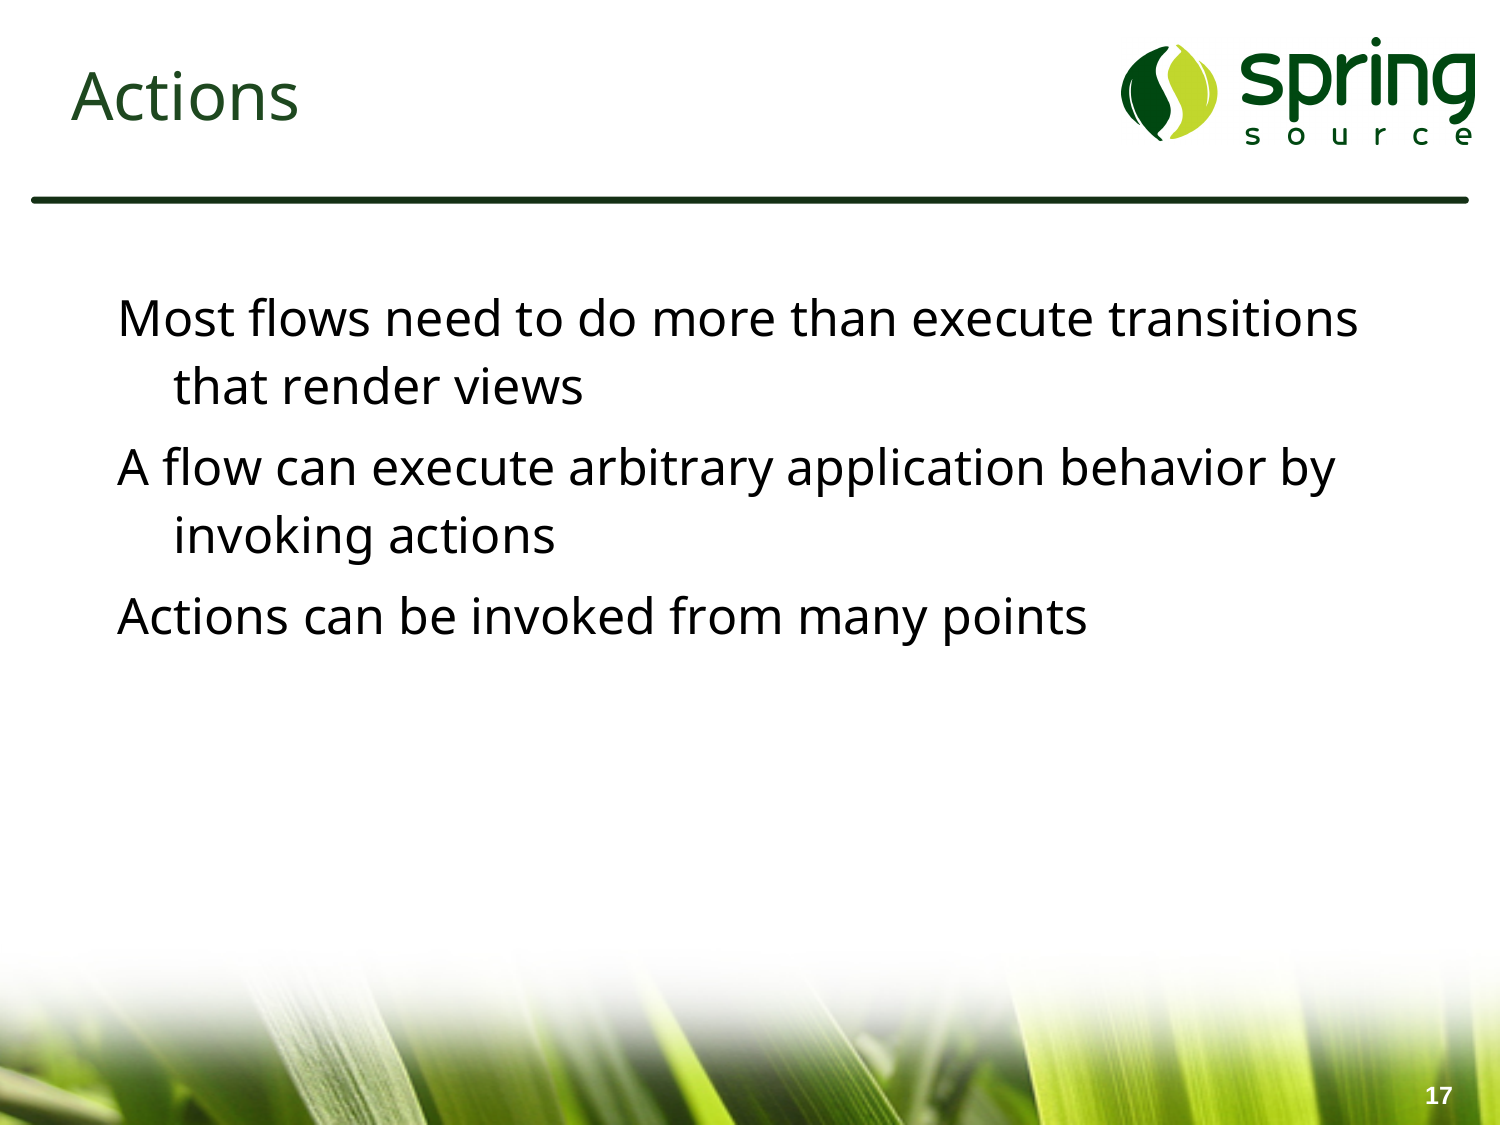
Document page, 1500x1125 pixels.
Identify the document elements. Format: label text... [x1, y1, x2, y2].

picture [0, 944, 1500, 1125]
list Most flows need to do more than execute transitions that render views A flow can execute arbitrary application behavior by invoking actions Actions can be invoked from many points [103, 275, 1394, 938]
title Actions [56, 13, 1089, 176]
picture [1121, 37, 1475, 145]
